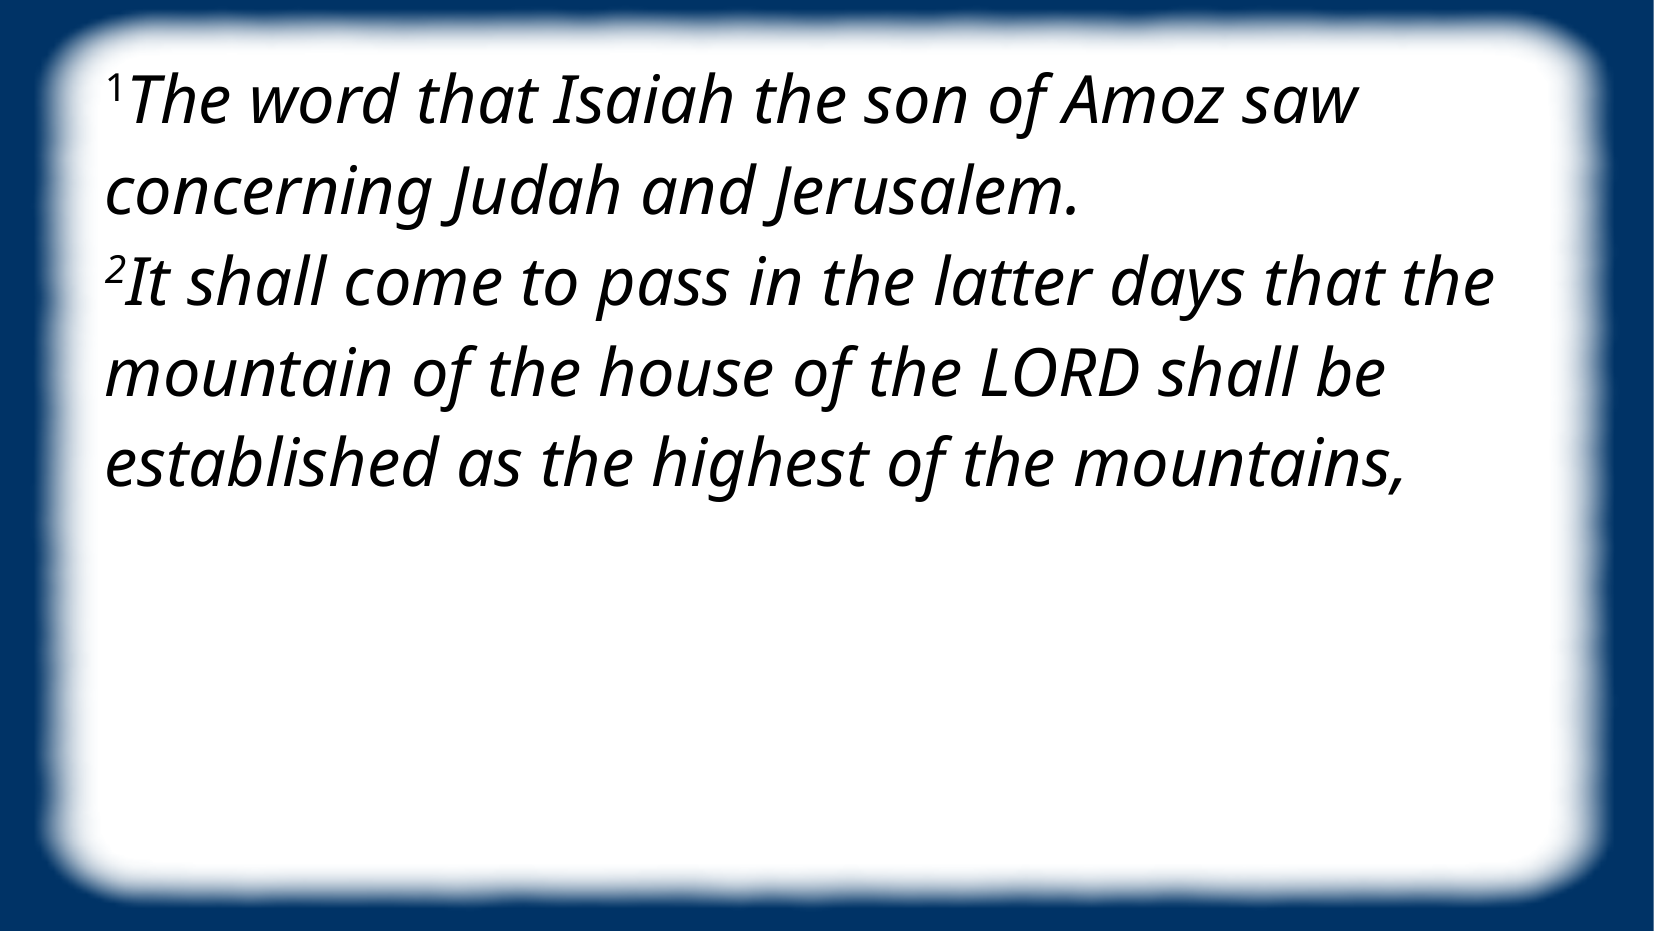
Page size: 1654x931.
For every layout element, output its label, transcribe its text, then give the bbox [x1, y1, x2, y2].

picture [0, 0, 1654, 931]
text_box 1The word that Isaiah the son of Amoz saw concerning Judah and Jerusalem. 2It shall come to pass in the latter days that the mountain of the house of the LORD shall be established as the highest of the mountains, [90, 45, 1561, 504]
